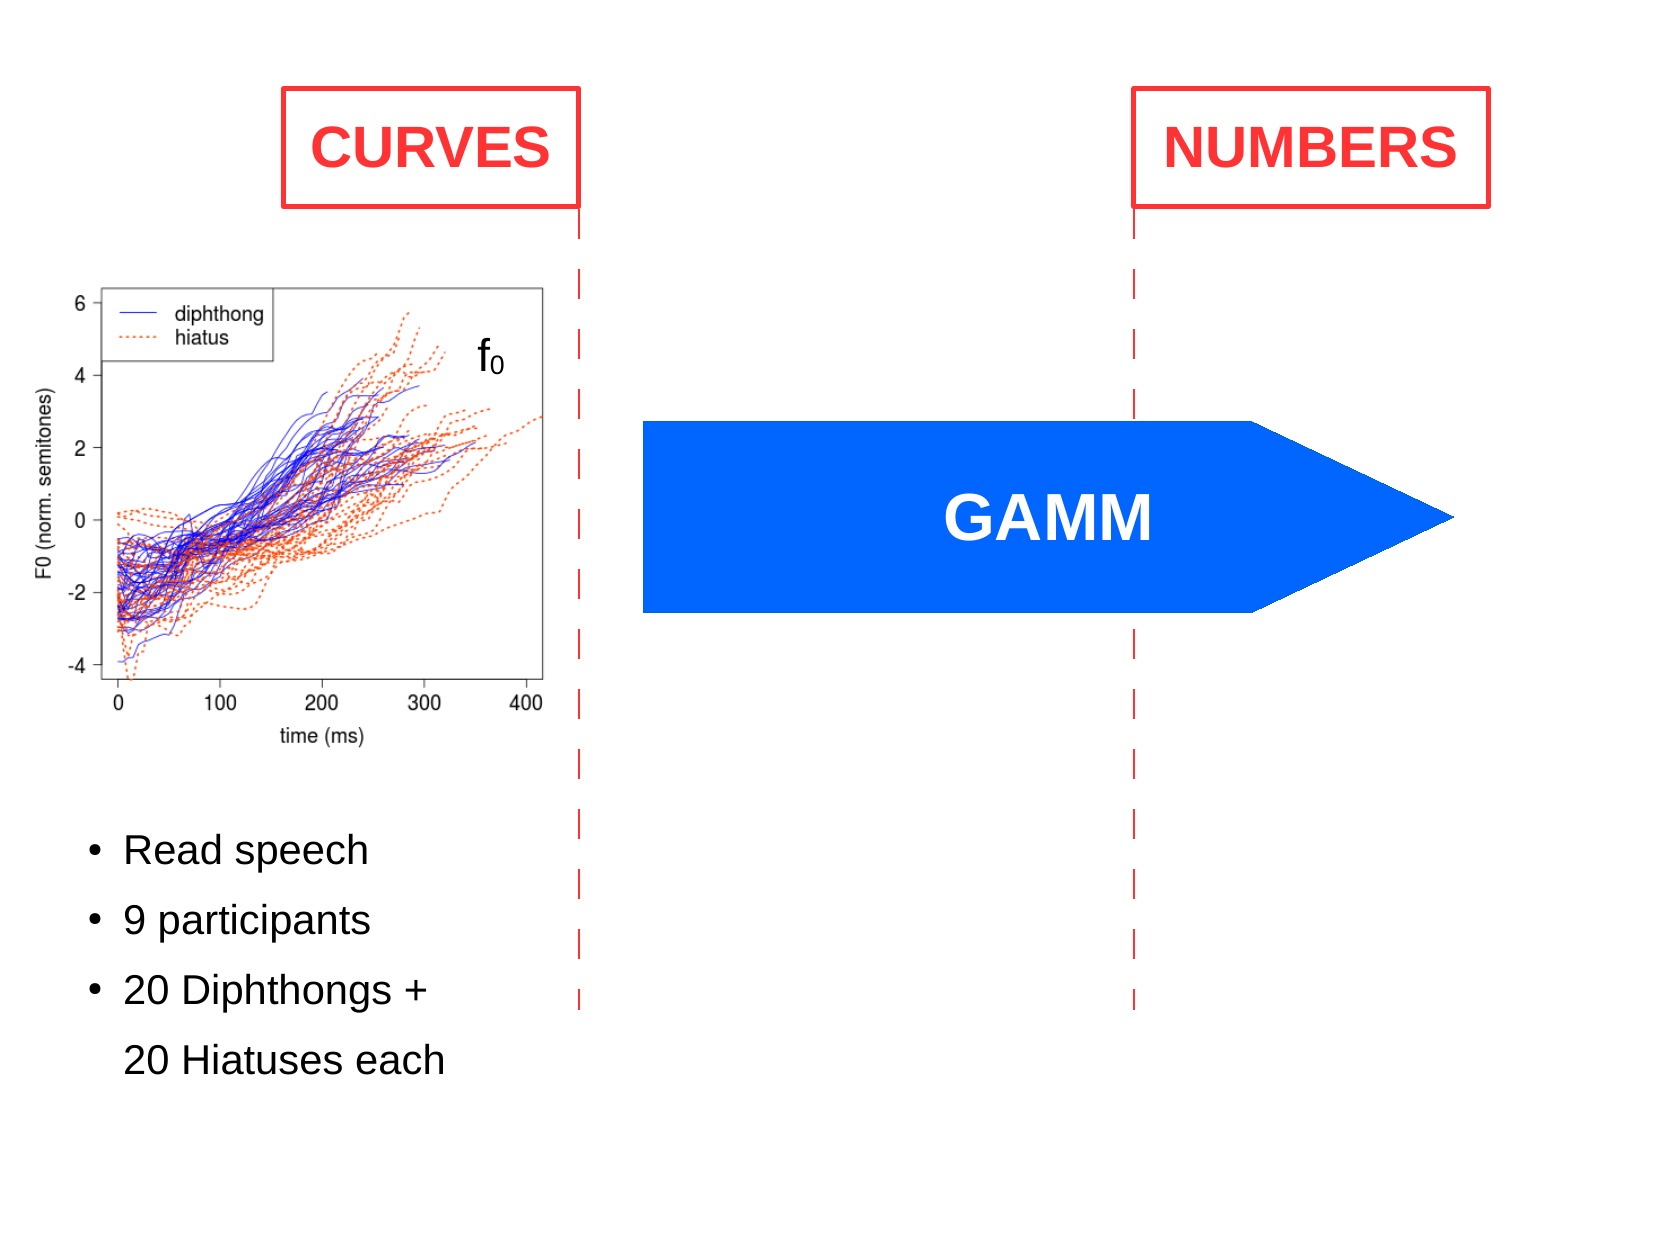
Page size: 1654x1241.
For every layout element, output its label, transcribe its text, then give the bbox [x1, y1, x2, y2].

text_box CURVES [283, 88, 579, 207]
text_box NUMBERS [1133, 88, 1489, 207]
text_box Read speech 9 participants 20 Diphthongs + 20 Hiatuses each [72, 796, 636, 1187]
text_box f0 [427, 297, 520, 412]
picture [35, 277, 556, 762]
text_box GAMM [643, 421, 1454, 613]
